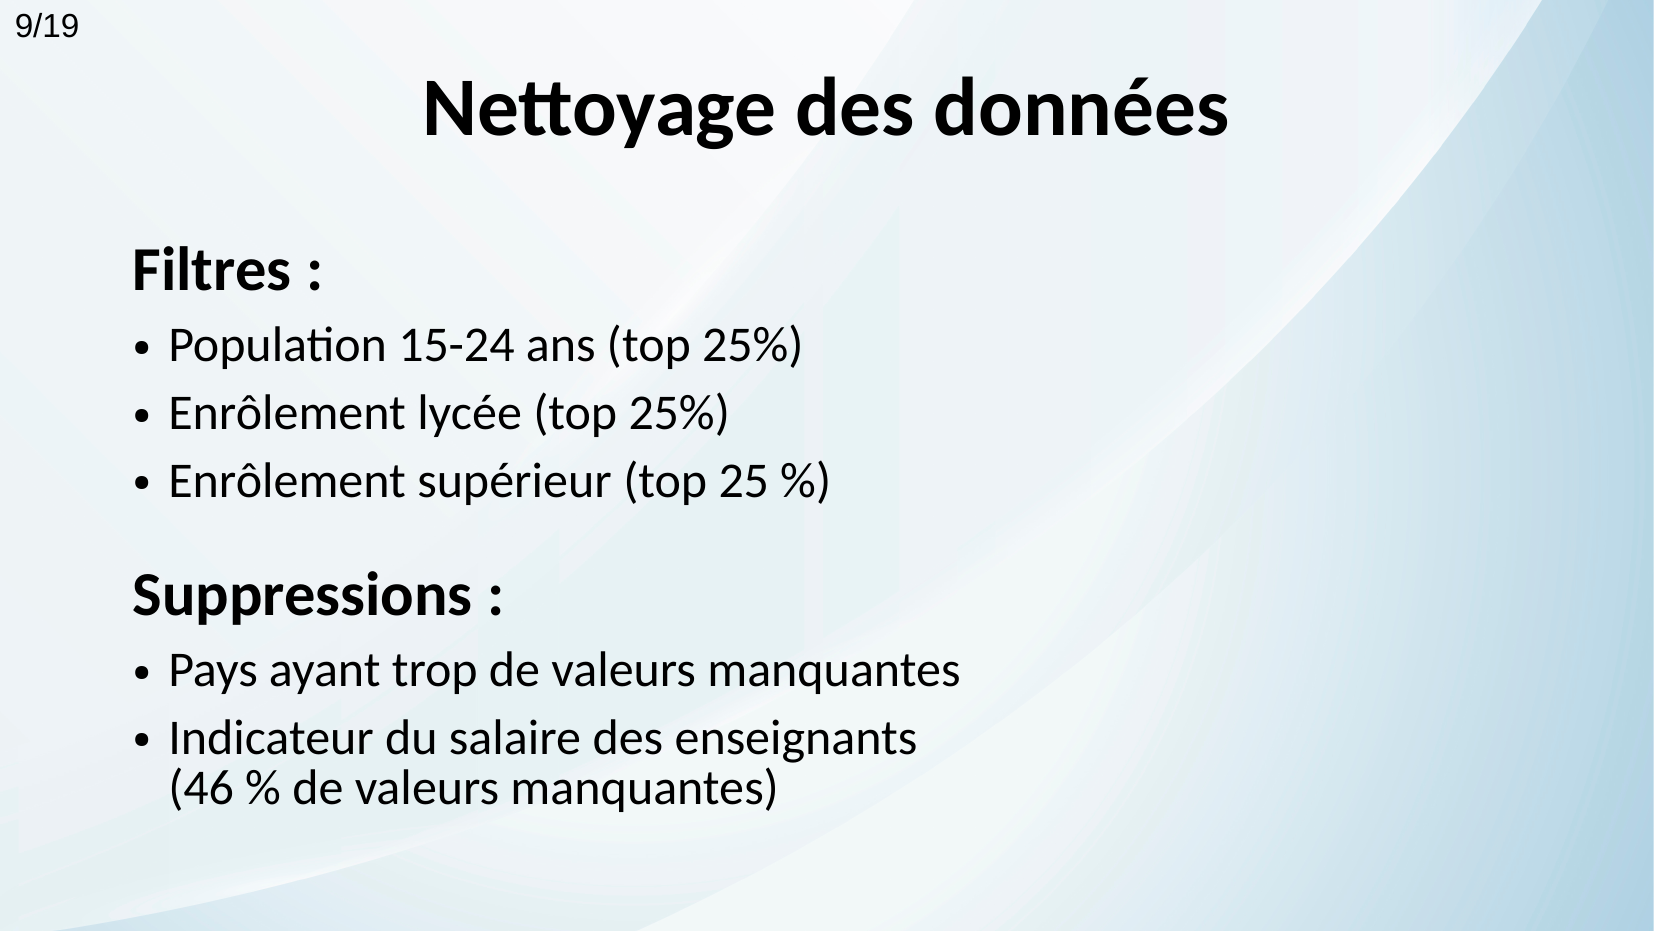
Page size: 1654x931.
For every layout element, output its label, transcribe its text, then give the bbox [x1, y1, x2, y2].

text_box 9/19 [0, 0, 119, 60]
text_box Suppressions : Pays ayant trop de valeurs manquantes Indicateur du salaire des enseignants (46 % de valeurs manquantes) [118, 561, 1004, 931]
picture [0, 0, 1654, 931]
title Nettoyage des données [82, 37, 1571, 193]
text_box Filtres : Population 15-24 ans (top 25%) Enrôlement lycée (top 25%) Enrôlement supérieur (top 25 %) [118, 236, 1063, 518]
